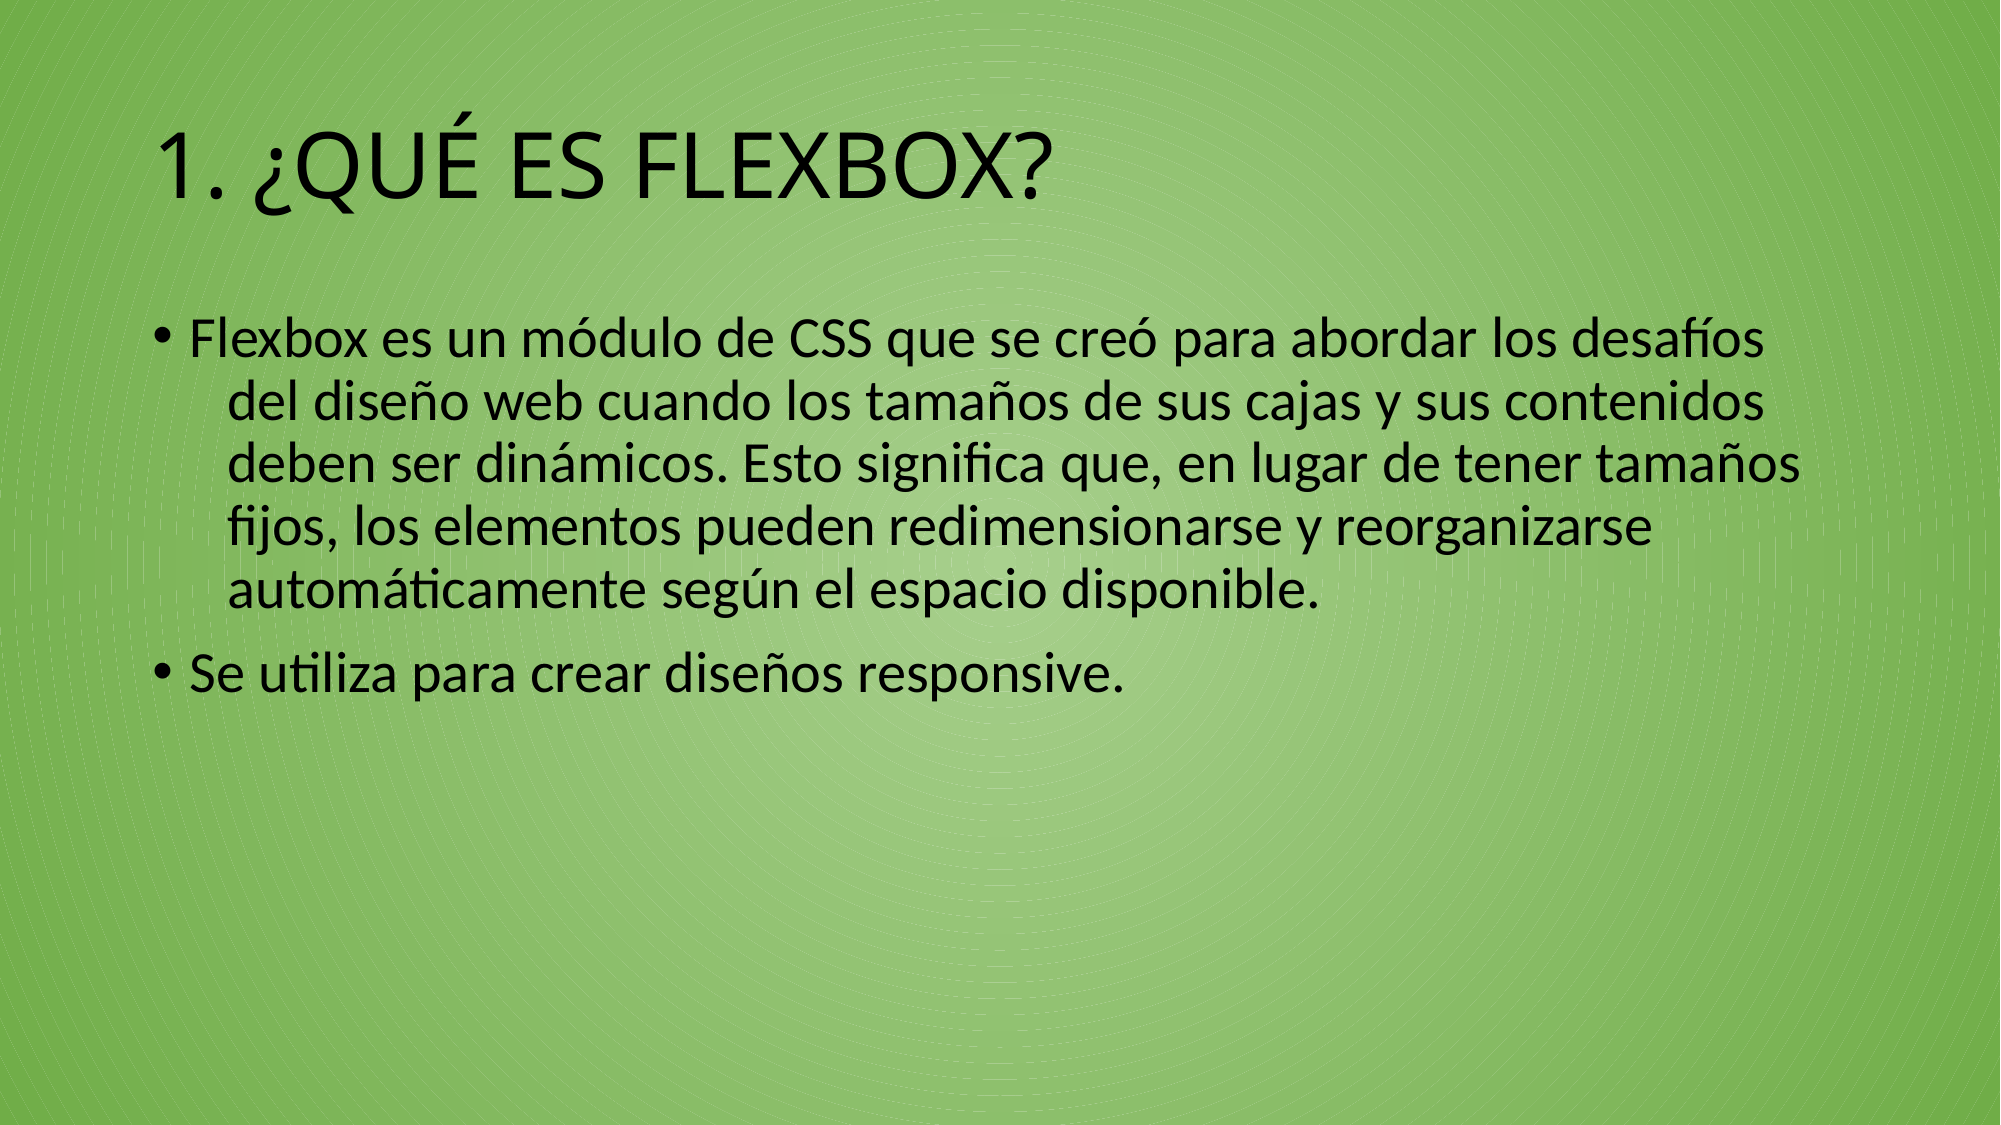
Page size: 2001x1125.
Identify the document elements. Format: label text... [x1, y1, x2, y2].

list Flexbox es un módulo de CSS que se creó para abordar los desafíos del diseño web cuando los tamaños de sus cajas y sus contenidos deben ser dinámicos. Esto significa que, en lugar de tener tamaños fijos, los elementos pueden redimensionarse y reorganizarse automáticamente según el espacio disponible. Se utiliza para crear diseños responsive. [137, 299, 1863, 1014]
title 1. ¿QUÉ ES FLEXBOX? [137, 59, 1863, 278]
